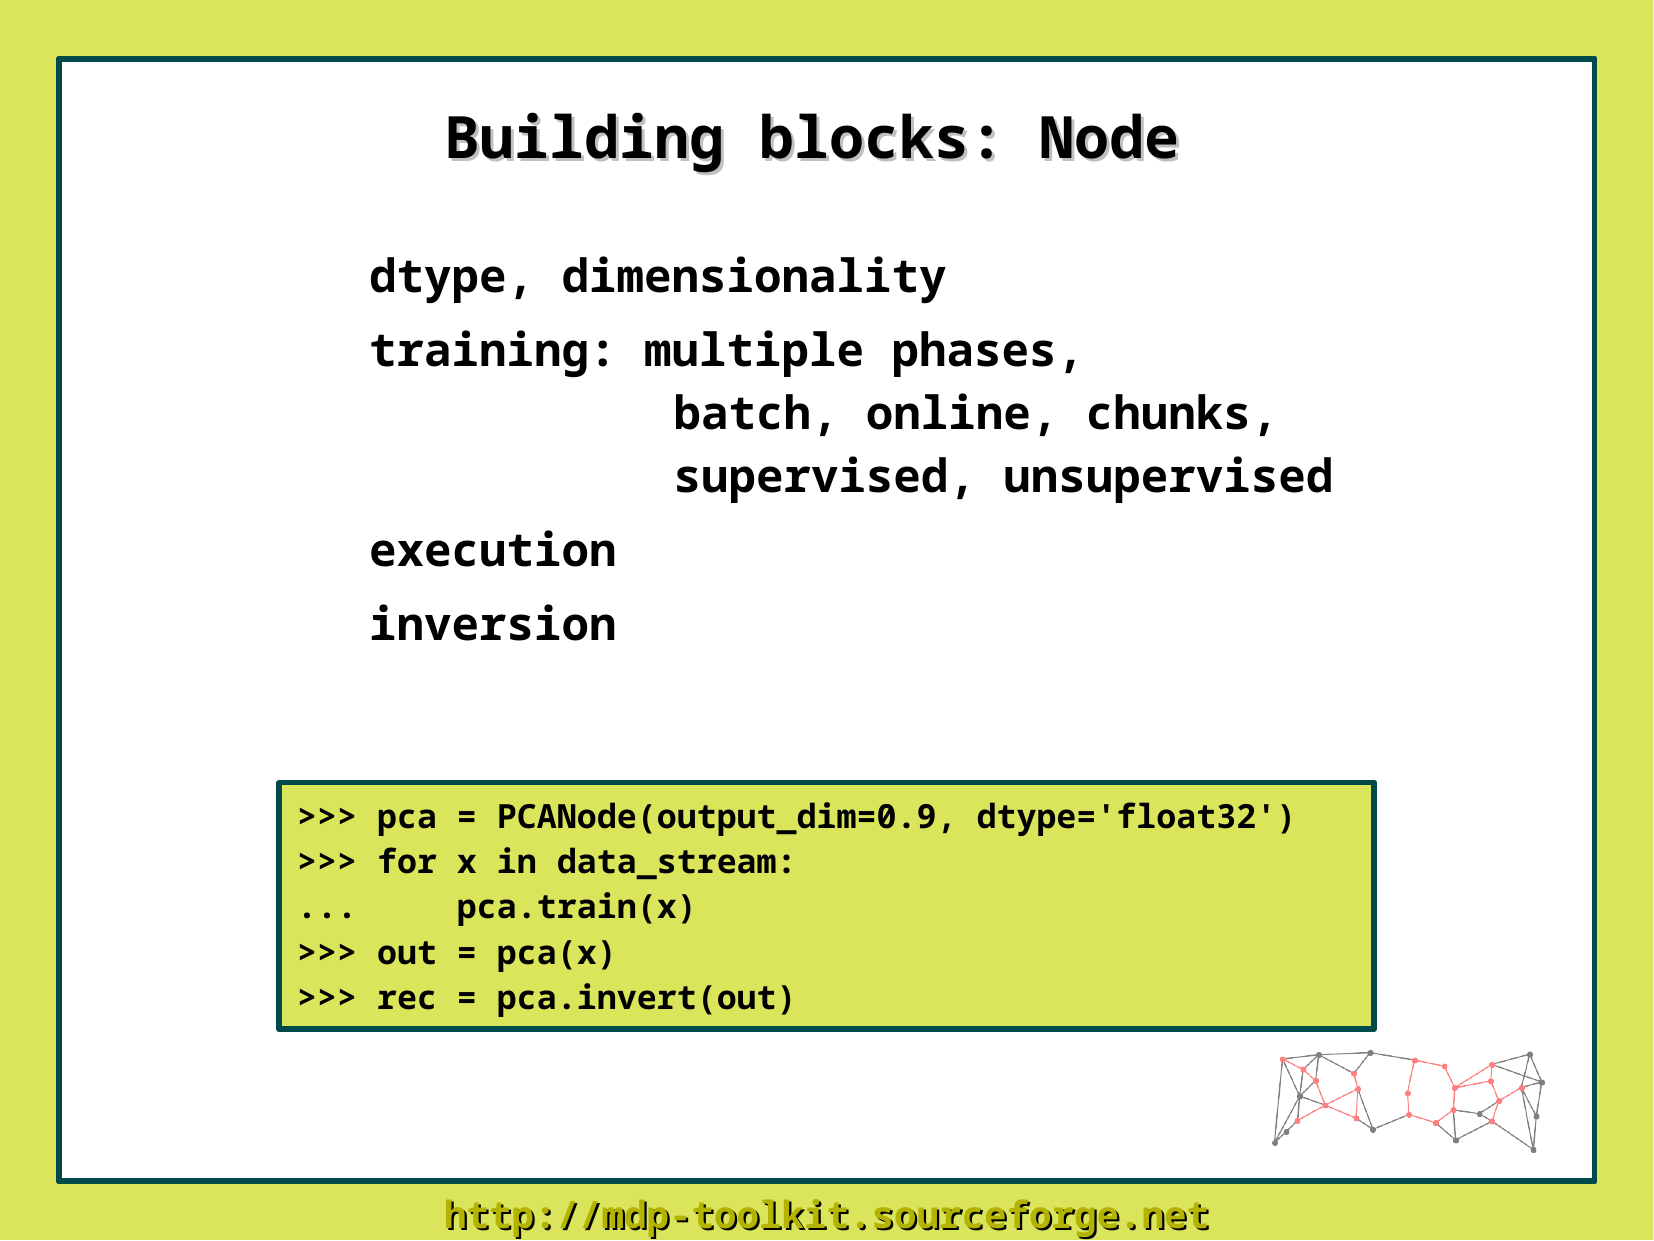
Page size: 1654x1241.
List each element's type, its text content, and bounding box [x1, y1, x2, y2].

text_box >>> pca = PCANode(output_dim=0.9, dtype='float32') >>> for x in data_stream: ... pca.train(x) >>> out = pca(x) >>> rec = pca.invert(out) [308, 782, 1345, 1002]
text_box Building blocks: Node [88, 88, 1536, 173]
text_box dtype, dimensionality training: multiple phases, batch, online, chunks, supervised, unsupervised execution inversion [354, 236, 1349, 614]
text_box [59, 59, 1595, 1182]
